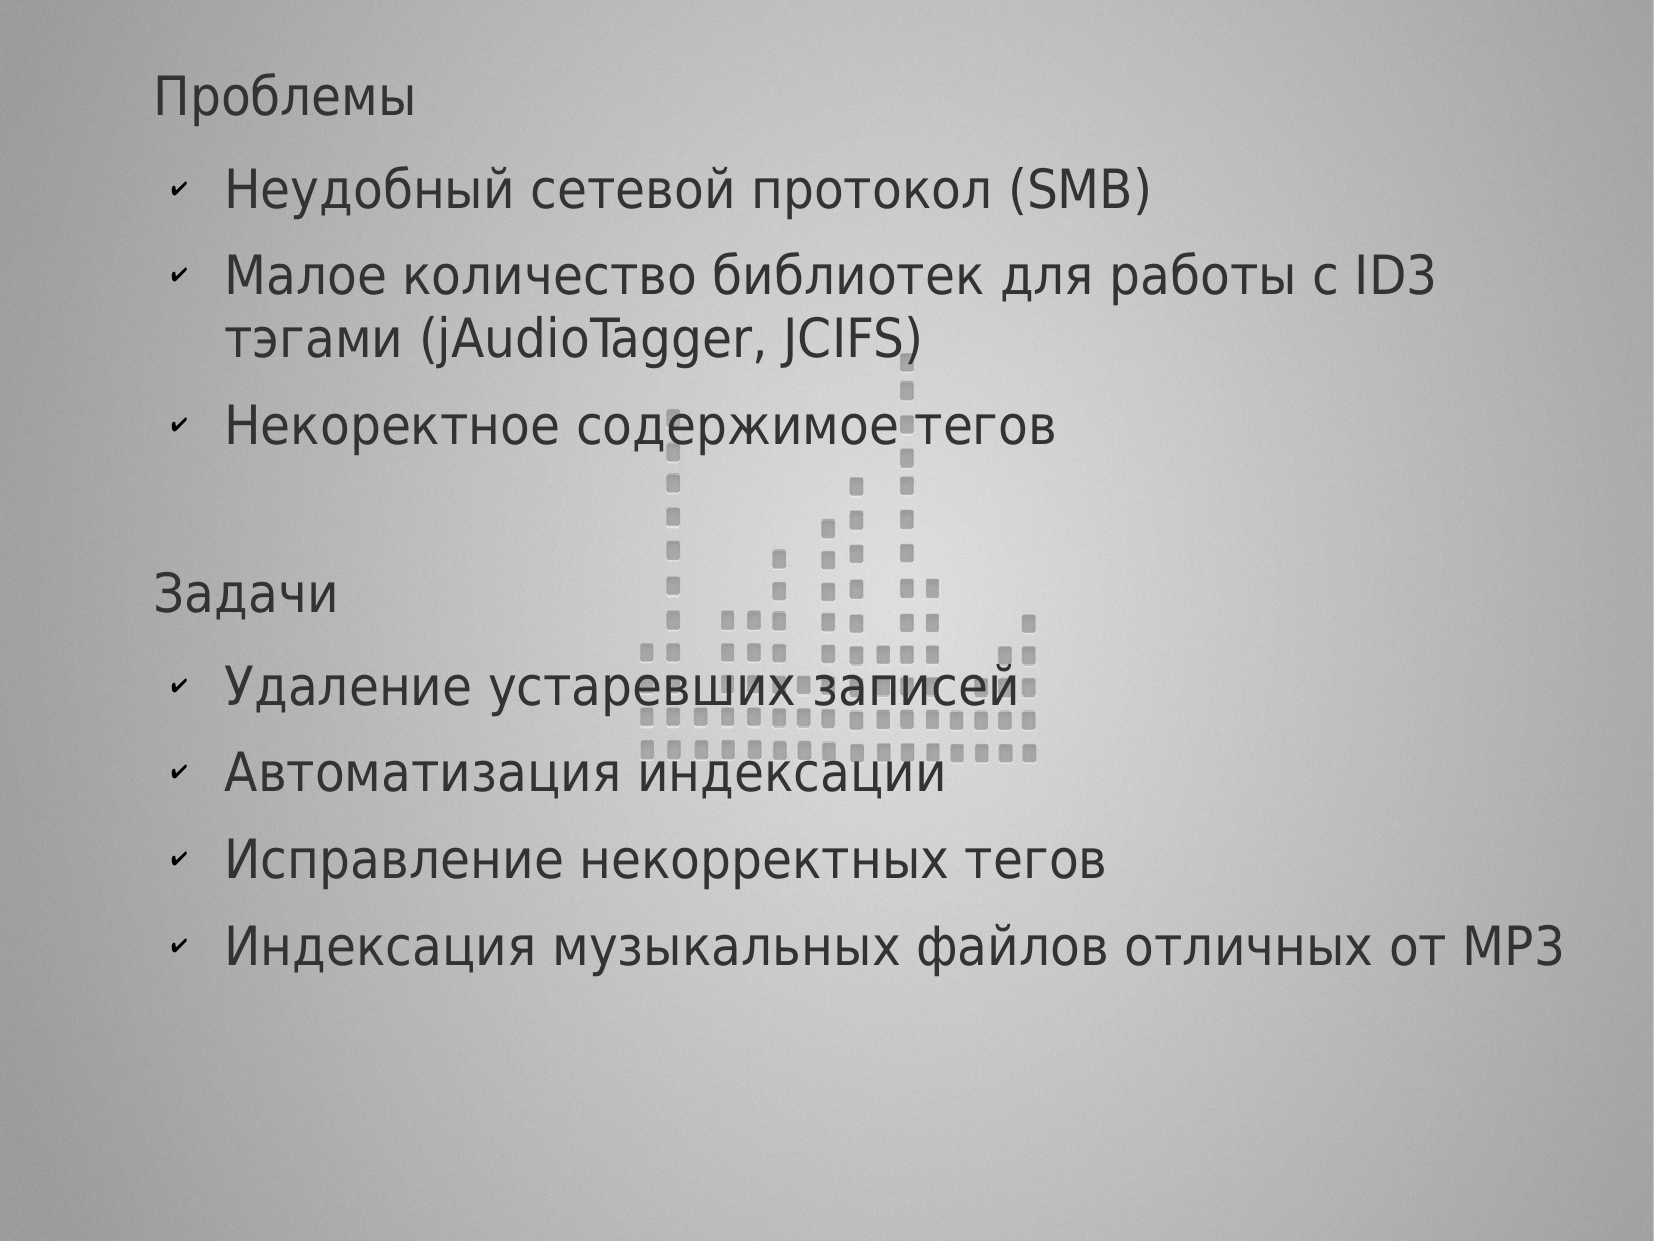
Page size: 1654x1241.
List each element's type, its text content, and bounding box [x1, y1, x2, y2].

list Проблемы Неудобный сетевой протокол (SMB) Малое количество библиотек для работы с ID3 тэгами (jAudioTagger, JCIFS) Некоректное содержимое тегов [82, 65, 1571, 562]
picture [0, 0, 1654, 1241]
list Задачи Удаление устаревших записей Автоматизация индексации Исправление некорректных тегов Индексация музыкальных файлов отличных от MP3 [82, 562, 1571, 1060]
